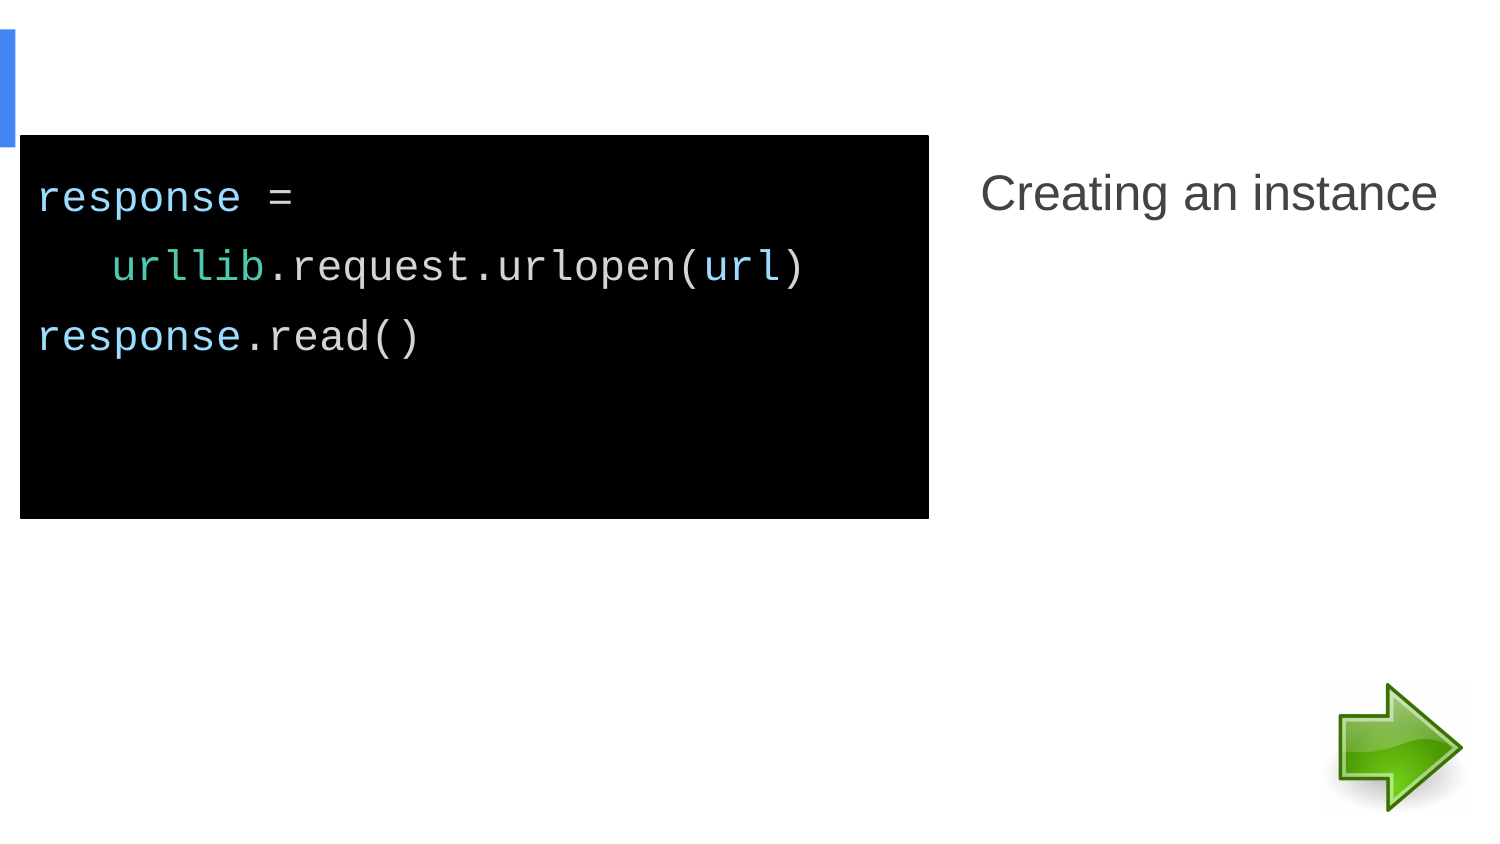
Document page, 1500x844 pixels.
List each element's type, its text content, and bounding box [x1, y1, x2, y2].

text_box response = urllib.request.urlopen(url) response.read() [21, 136, 929, 519]
list Creating an instance [930, 115, 1489, 620]
picture [1322, 683, 1468, 813]
